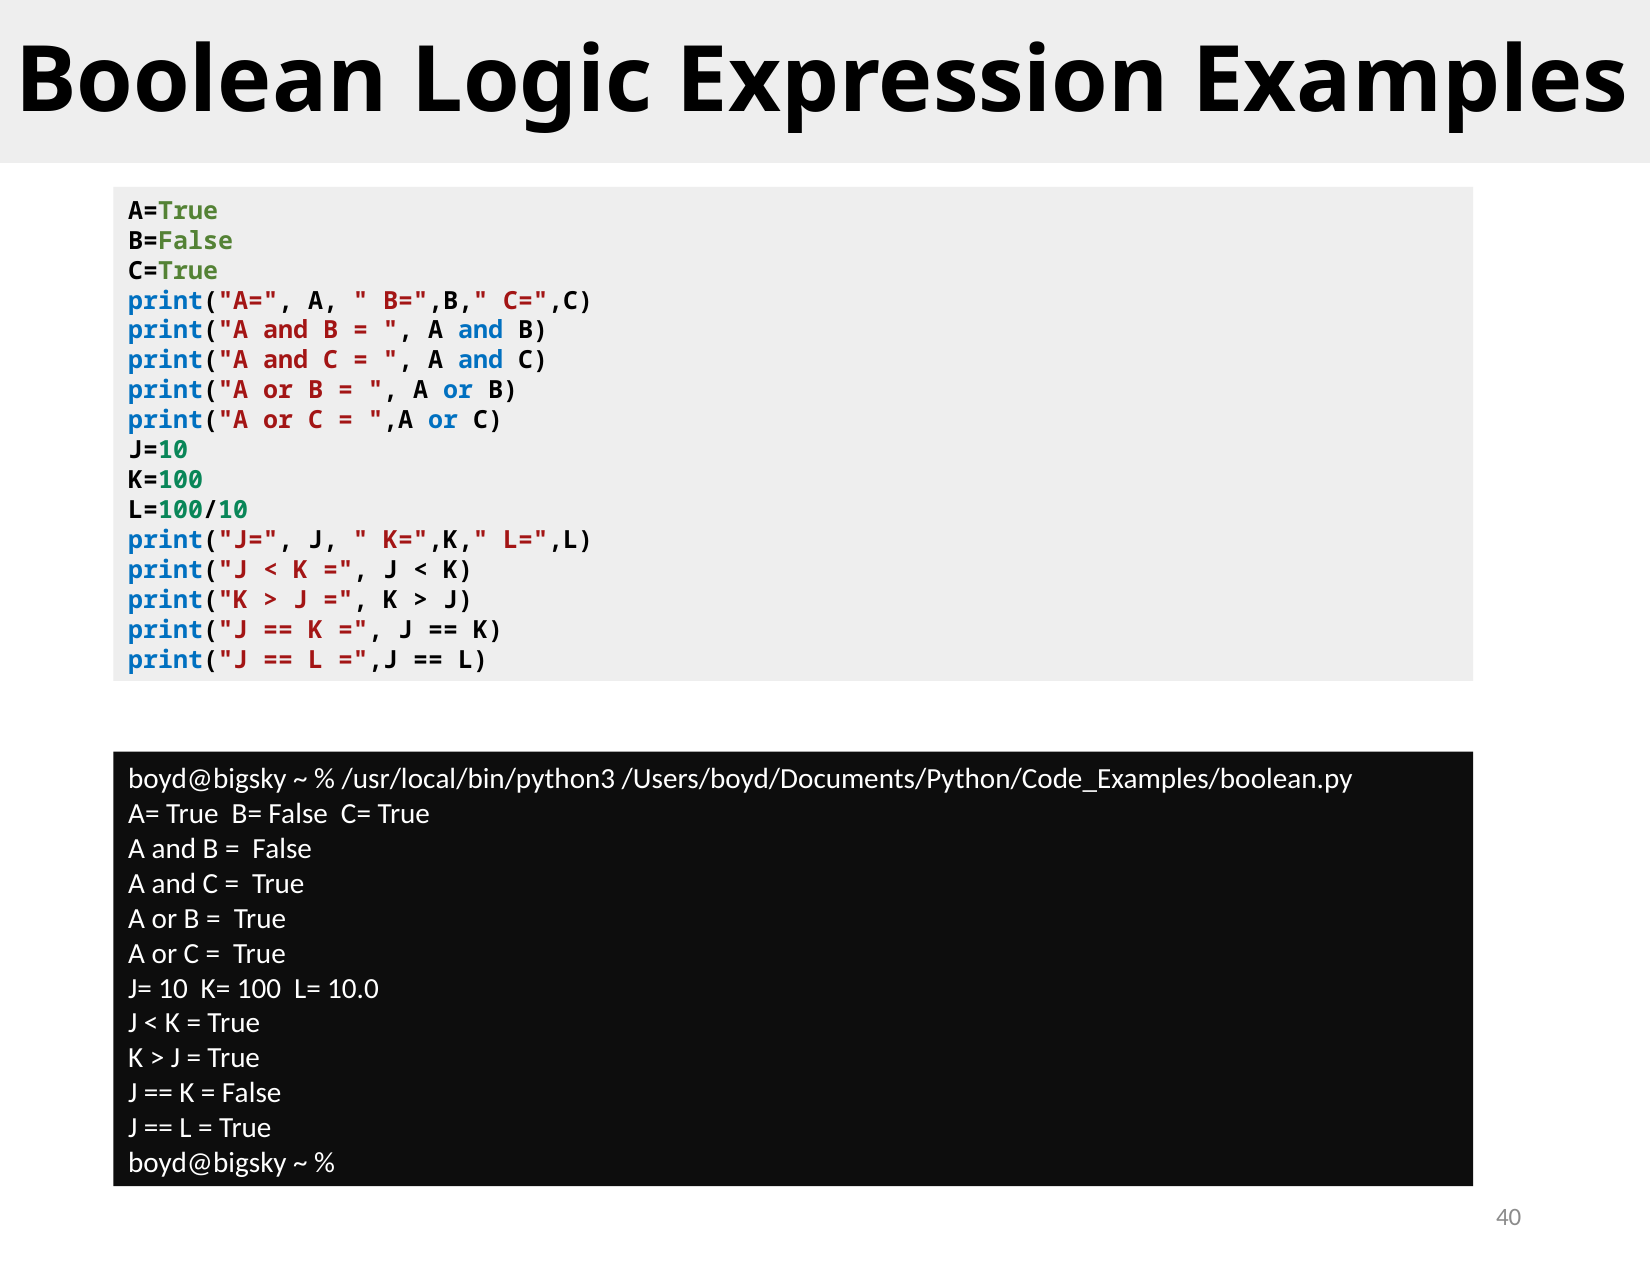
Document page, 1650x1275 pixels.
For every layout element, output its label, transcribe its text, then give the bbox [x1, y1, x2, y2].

text_box boyd@bigsky ~ % /usr/local/bin/python3 /Users/boyd/Documents/Python/Code_Examples/boolean.py A= True B= False C= True A and B = False A and C = True A or B = True A or C = True J= 10 K= 100 L= 10.0 J < K = True K > J = True J == K = False J == L = True boyd@bigsky ~ % [113, 751, 1474, 1187]
title Boolean Logic Expression Examples [0, 0, 1650, 163]
text_box A=True B=False C=True print("A=", A, " B=",B," C=",C) print("A and B = ", A and B) print("A and C = ", A and C) print("A or B = ", A or B) print("A or C = ",A or C) J=10 K=100 L=100/10 print("J=", J, " K=",K," L=",L) print("J < K =", J < K) print("K > J =", K > J) print("J == K =", J == K) print("J == L =",J == L) [113, 186, 1474, 681]
